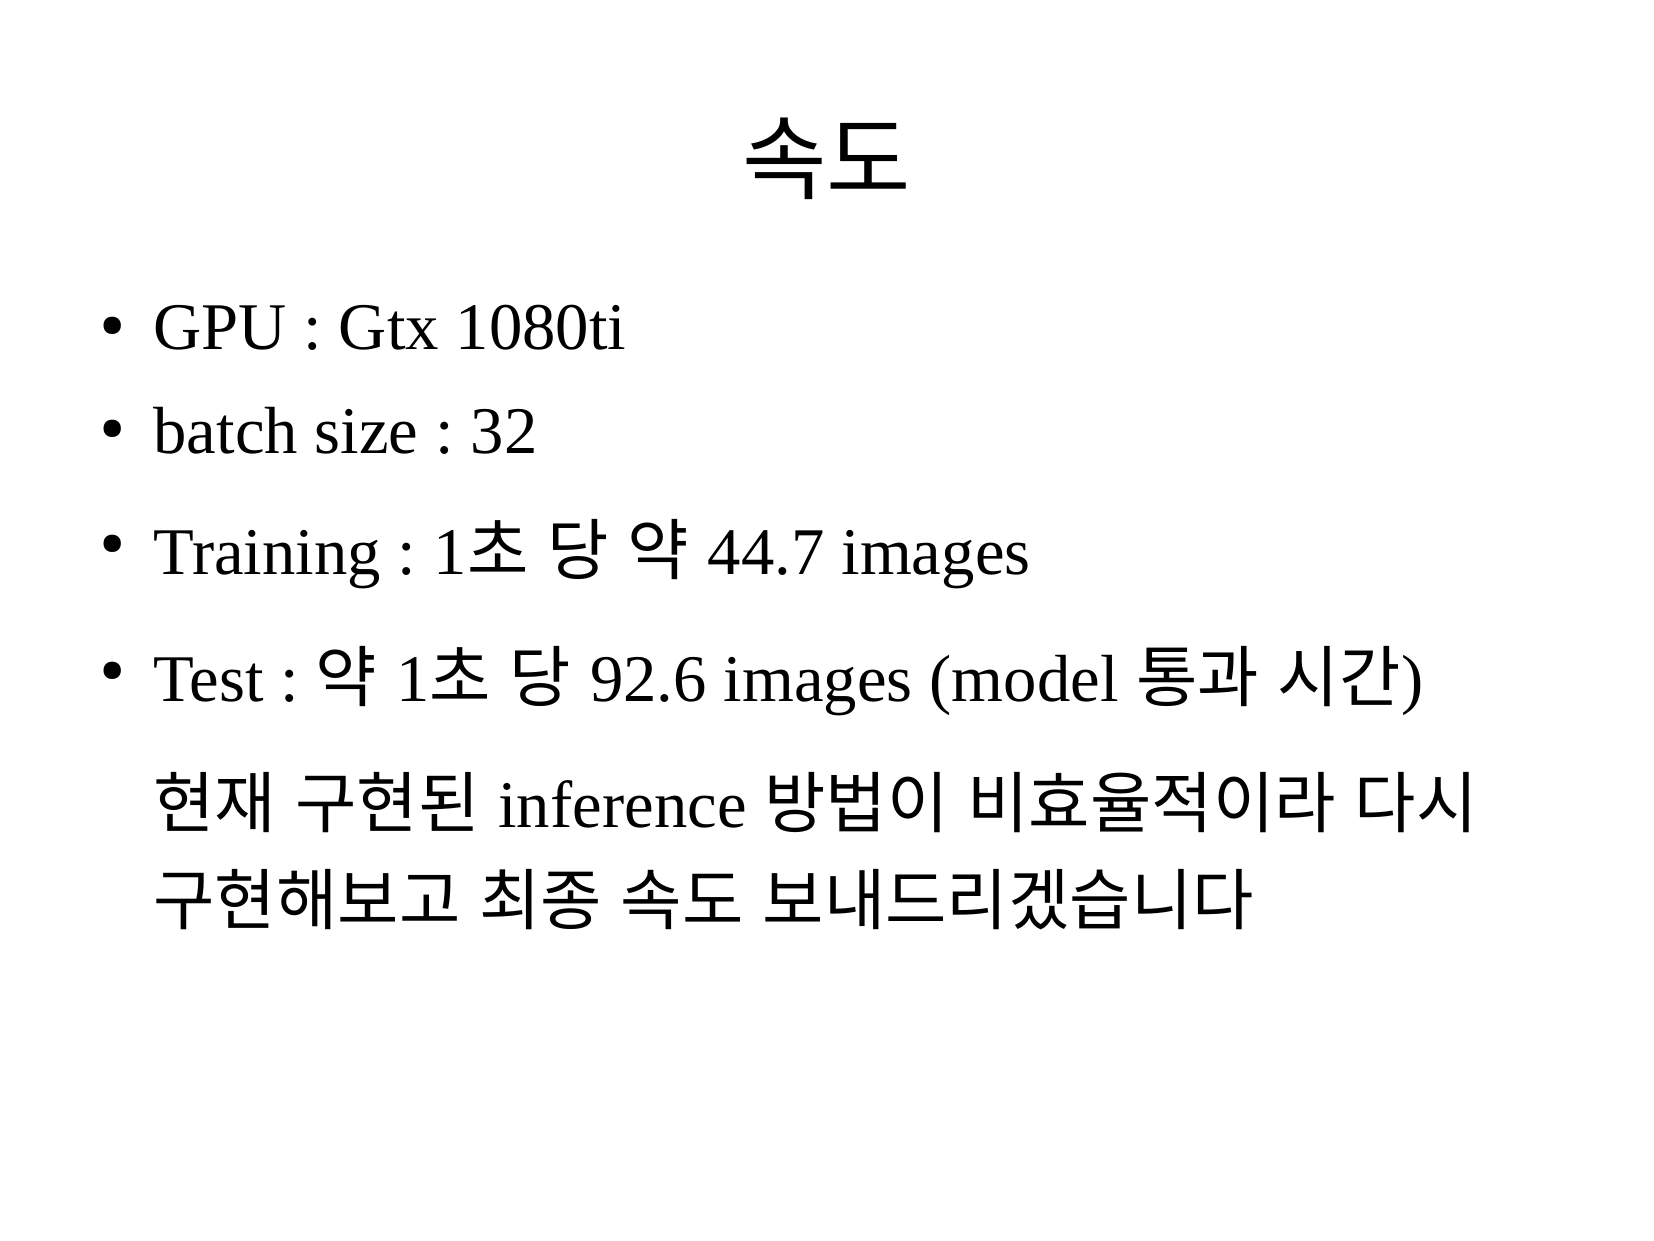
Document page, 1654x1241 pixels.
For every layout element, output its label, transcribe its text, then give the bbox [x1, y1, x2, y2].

title 속도 [82, 49, 1571, 257]
list GPU : Gtx 1080ti batch size : 32 Training : 1초 당 약 44.7 images Test : 약 1초 당 92.6 images (model 통과 시간) 현재 구현된 inference 방법이 비효율적이라 다시 구현해보고 최종 속도 보내드리겠습니다 [82, 290, 1571, 1010]
